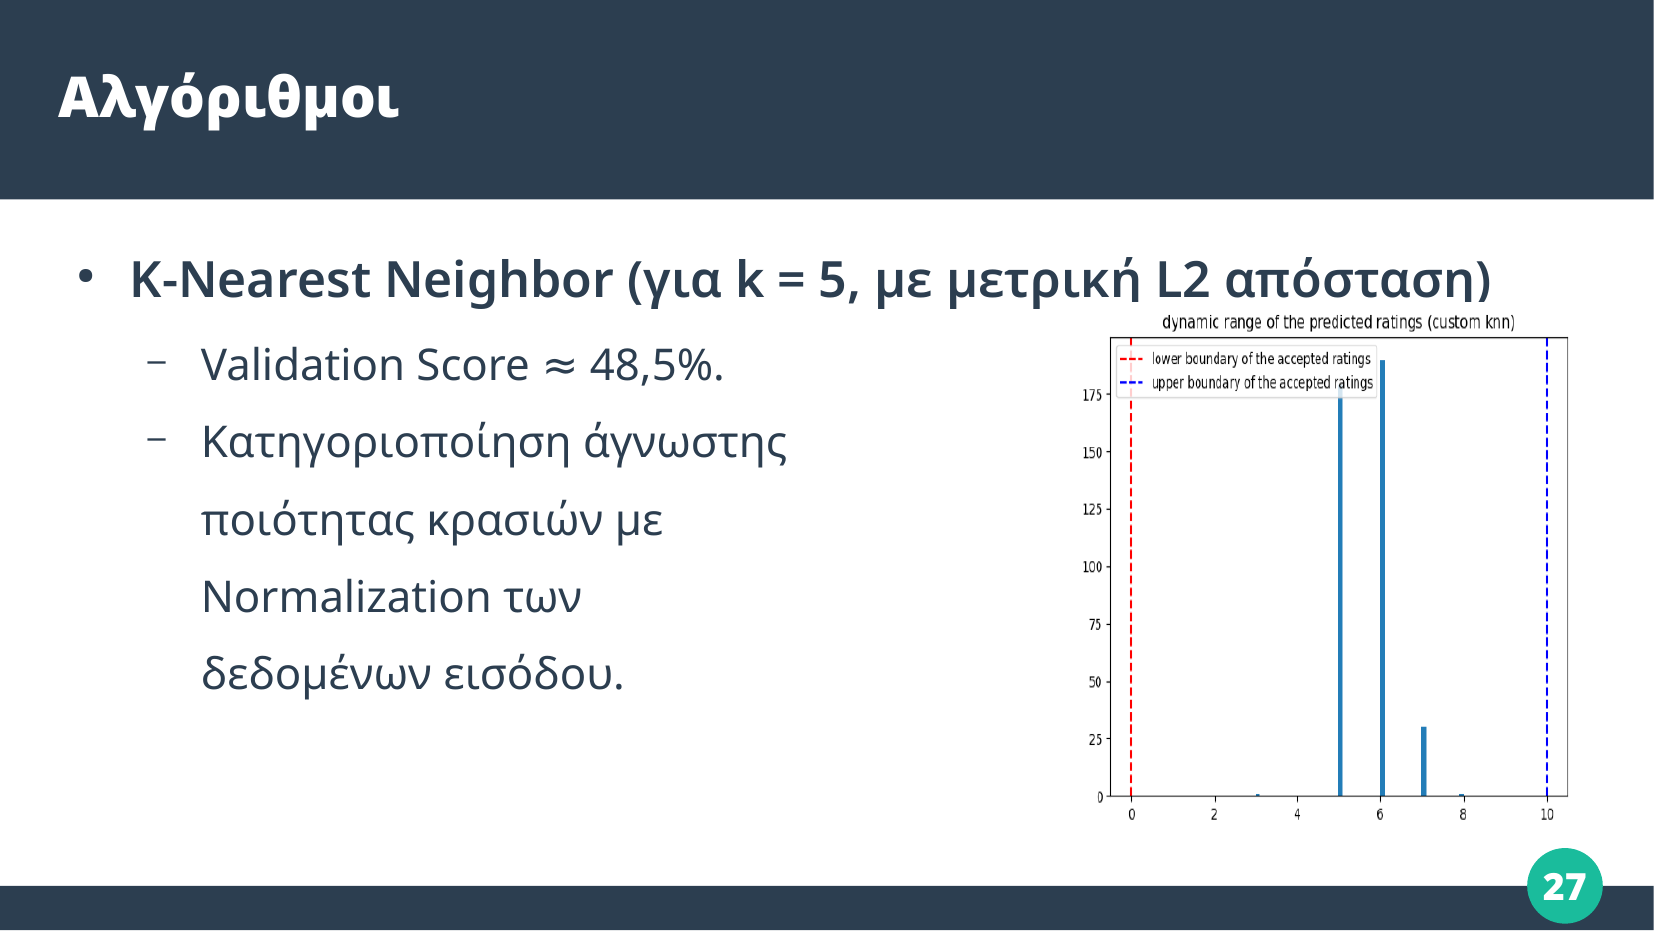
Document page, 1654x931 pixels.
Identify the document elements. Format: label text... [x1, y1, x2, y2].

list K-Nearest Neighbor (για k = 5, με μετρική L2 απόσταση) Validation Score ≈ 48,5%. Κατηγοριοποίηση άγνωστης ποιότητας κρασιών με Normalization των δεδομένων εισόδου. [59, 243, 1595, 864]
title Αλγόριθμοι [59, 37, 1595, 156]
picture [1079, 302, 1573, 826]
